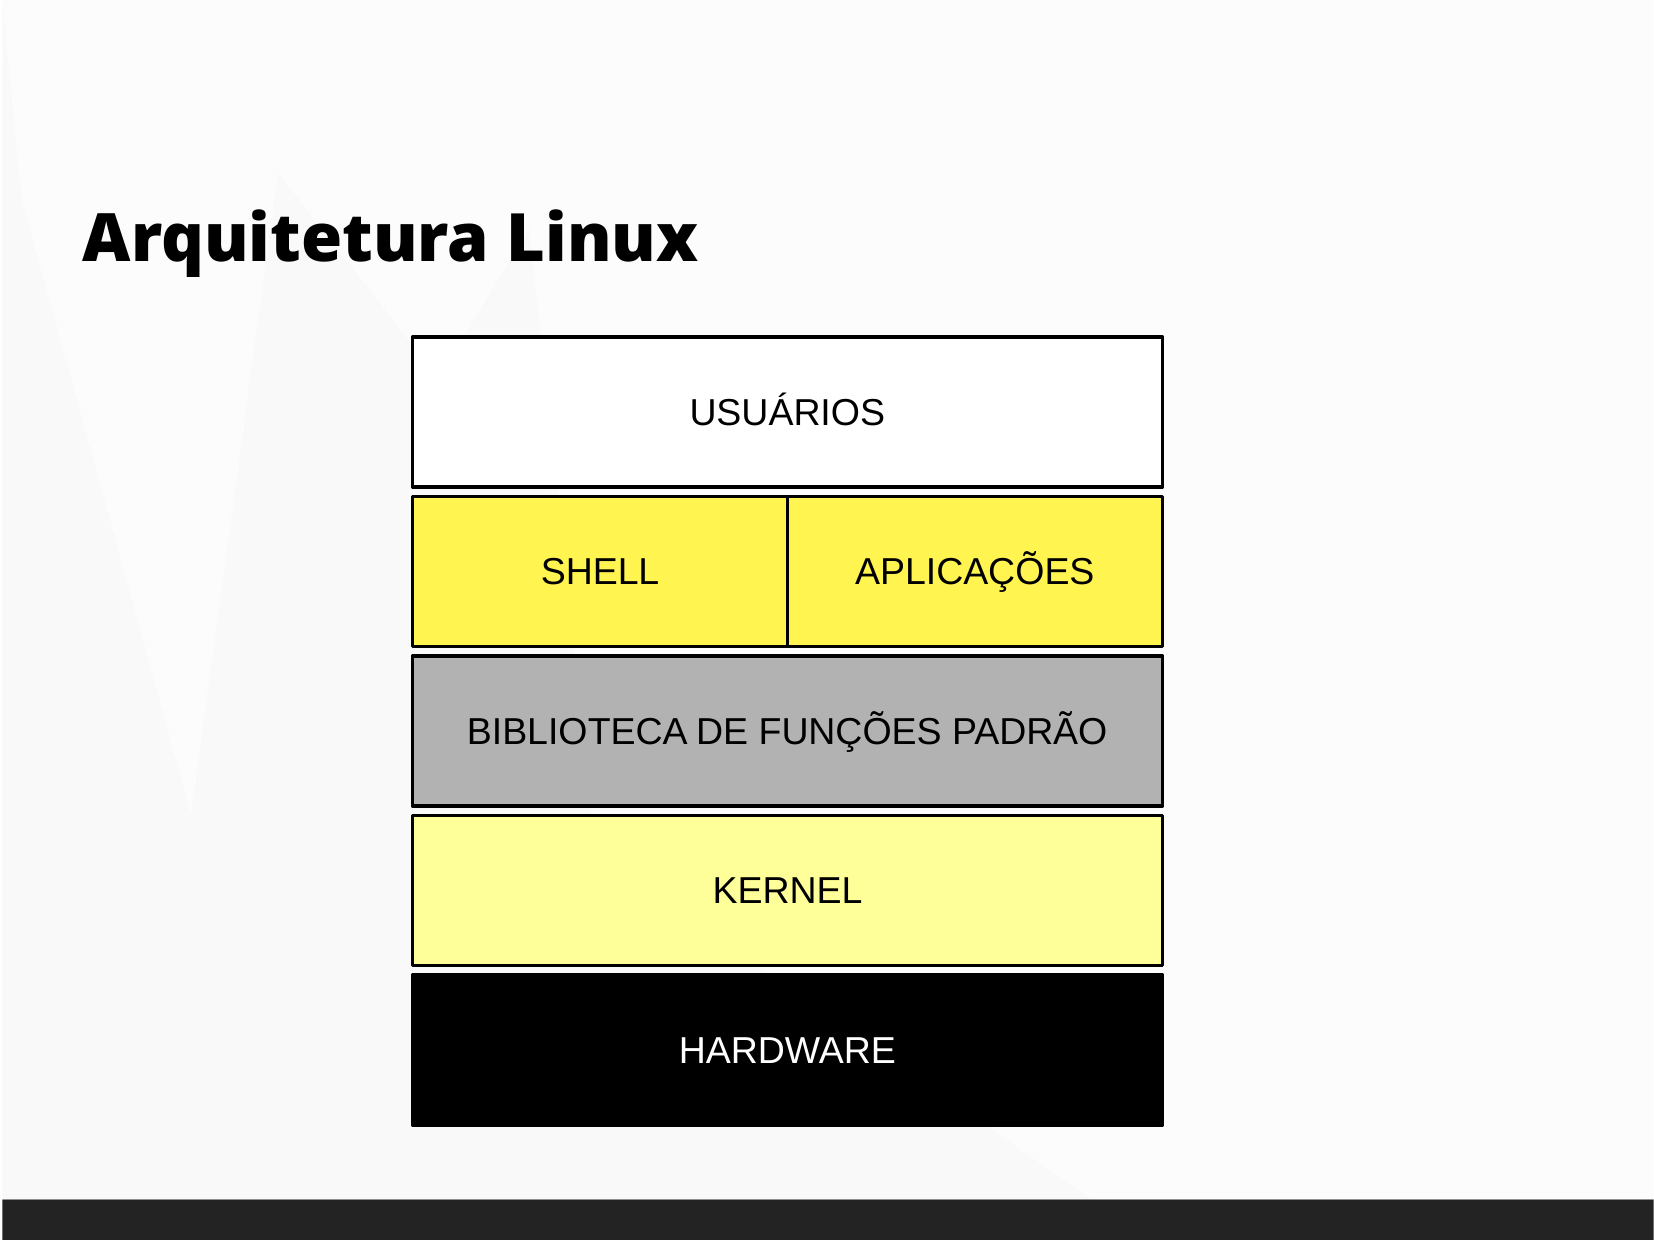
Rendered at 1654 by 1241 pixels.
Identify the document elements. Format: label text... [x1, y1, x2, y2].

text_box KERNEL [412, 815, 1163, 966]
text_box HARDWARE [412, 975, 1163, 1126]
title Arquitetura Linux [82, 132, 1571, 340]
text_box APLICAÇÕES [787, 496, 1163, 647]
text_box SHELL [412, 496, 787, 647]
picture [2, 0, 1654, 1241]
text_box USUÁRIOS [412, 337, 1163, 488]
text_box BIBLIOTECA DE FUNÇÕES PADRÃO [412, 656, 1163, 807]
